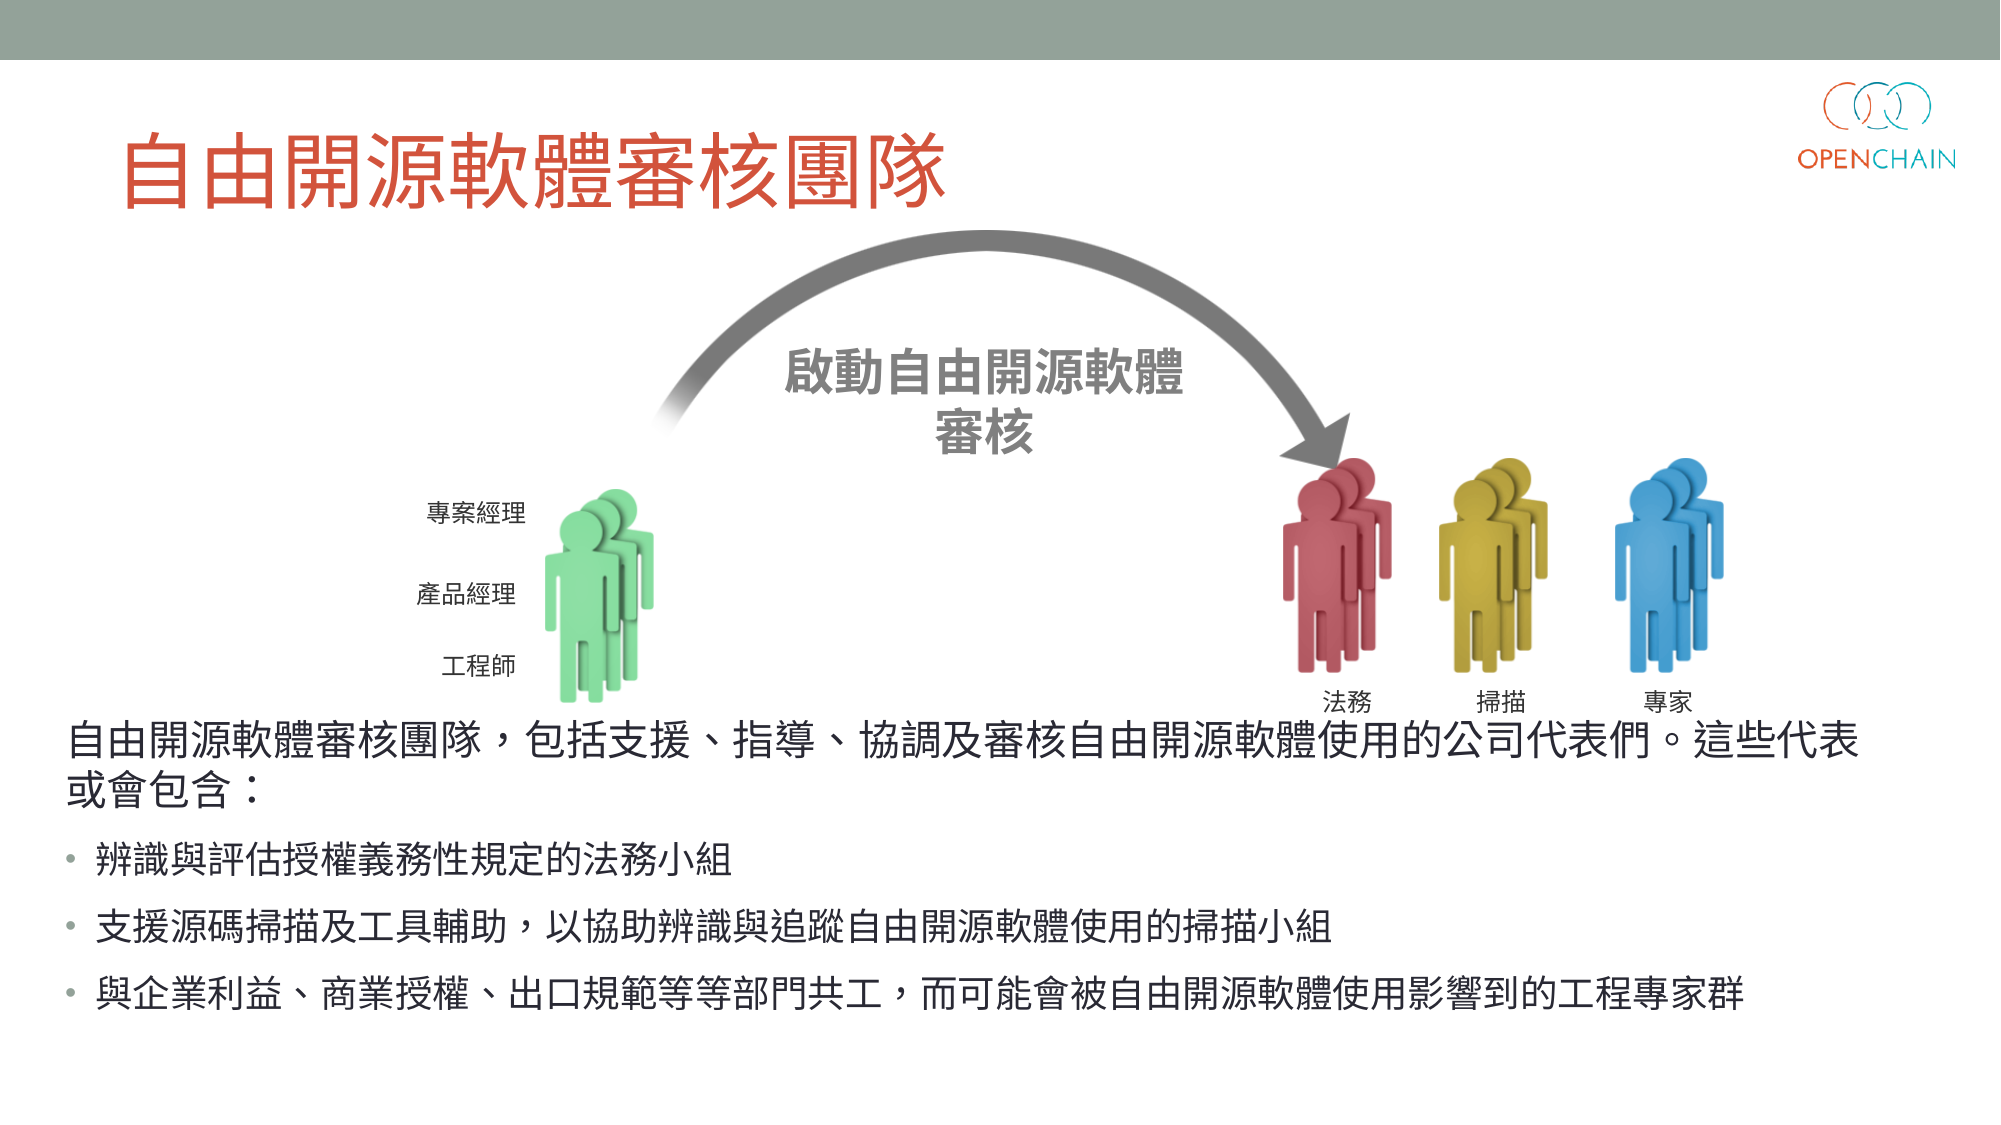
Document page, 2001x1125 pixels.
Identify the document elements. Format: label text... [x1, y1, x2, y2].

text_box 產品經理 [307, 570, 532, 617]
text_box 啟動自由開源軟體審核 [760, 333, 1210, 470]
picture [1615, 458, 1724, 673]
text_box 法務 [1296, 678, 1388, 725]
text_box 專家 [1553, 679, 1709, 725]
list 自由開源軟體審核團隊，包括支援、指導、協調及審核自由開源軟體使用的公司代表們。這些代表或會包含： 辨識與評估授權義務性規定的法務小組 支援源碼掃描及工具輔助，以協助辨識與追蹤自由開源軟體使用的掃描小組 與企業利益、商業授權、出口規範等等部門共工，而可能會被自由開源軟體使用影響到的工程專家群 [50, 706, 1900, 1125]
text_box 工程師 [397, 643, 532, 689]
picture [545, 489, 654, 703]
picture [649, 230, 1392, 673]
text_box 掃描 [1406, 679, 1542, 725]
title 自由開源軟體審核團隊 [99, 87, 1900, 250]
picture [1439, 458, 1548, 673]
picture [1798, 82, 1955, 169]
text_box 專案經理 [307, 489, 542, 535]
